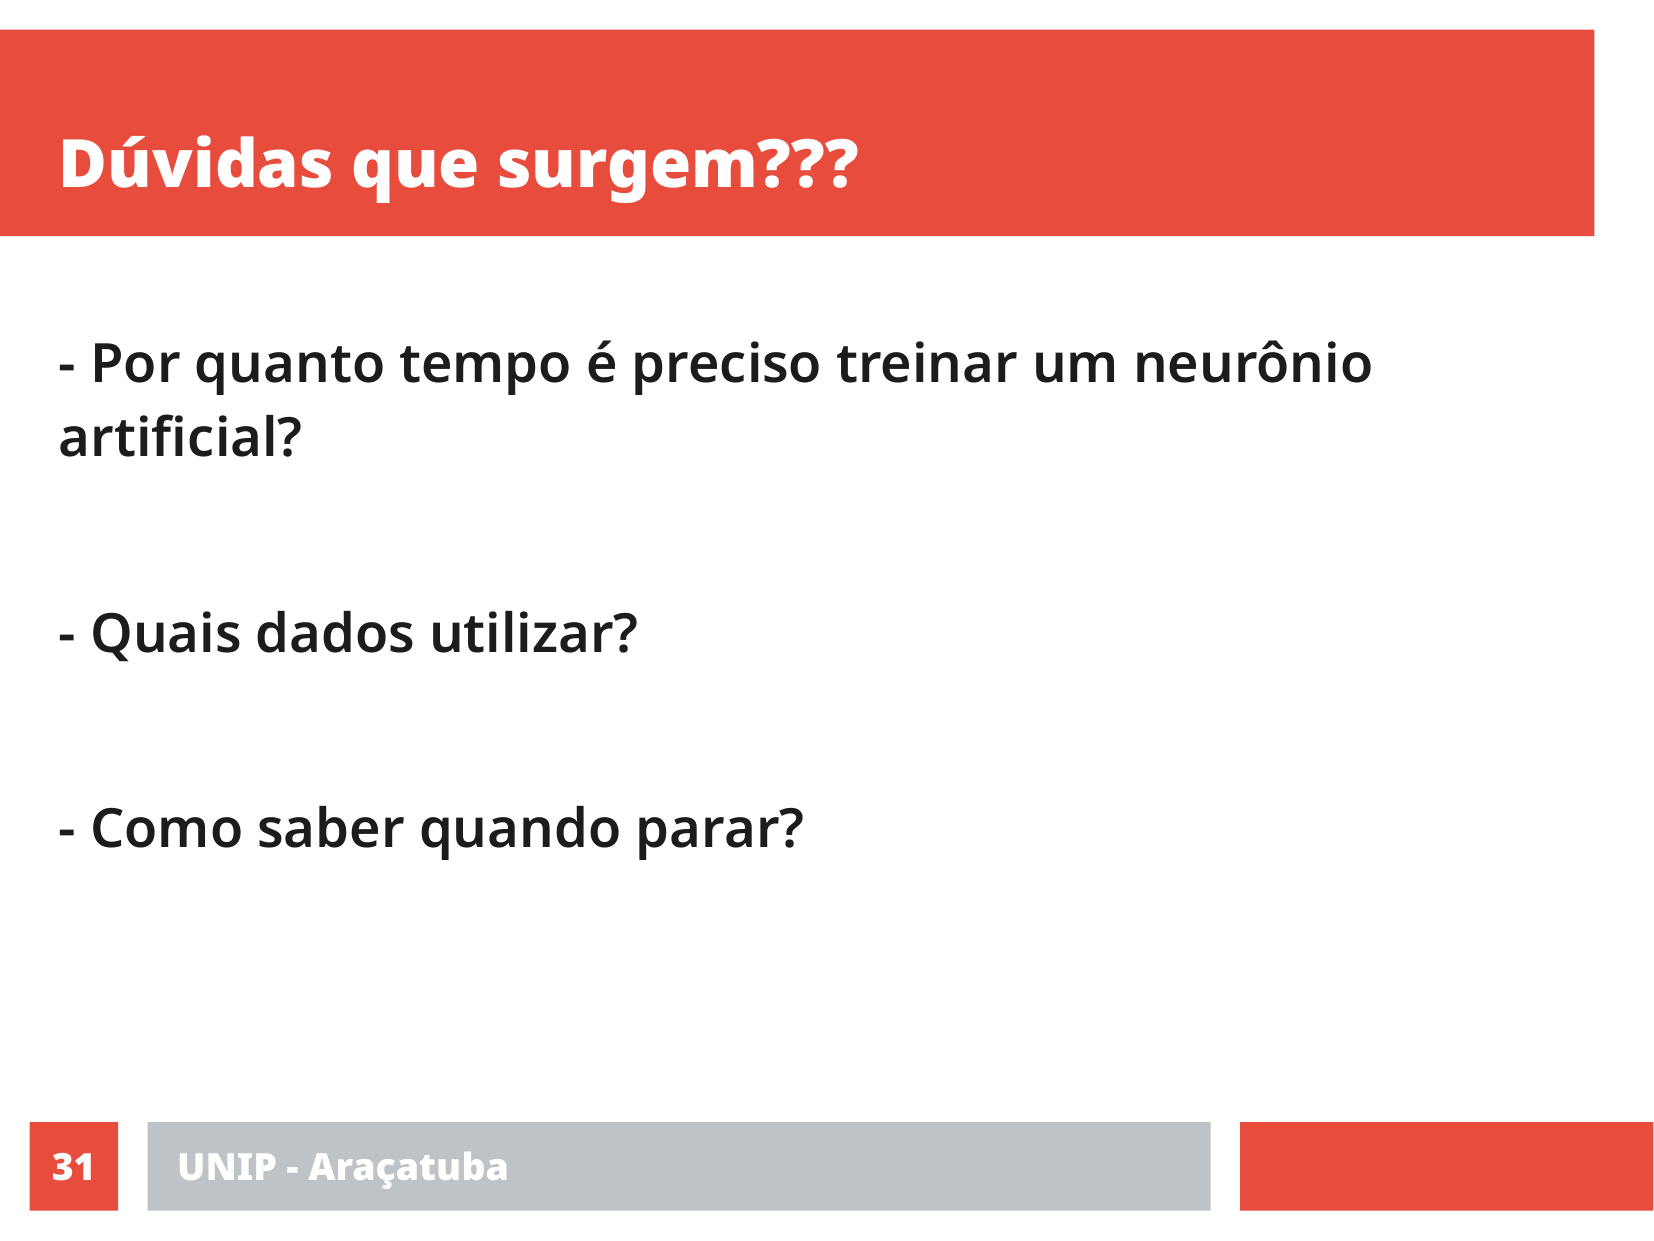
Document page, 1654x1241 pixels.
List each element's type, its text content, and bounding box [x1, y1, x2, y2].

list - Por quanto tempo é preciso treinar um neurônio artificial? - Quais dados utilizar? - Como saber quando parar? [59, 324, 1565, 1093]
title Dúvidas que surgem??? [59, 59, 1595, 207]
